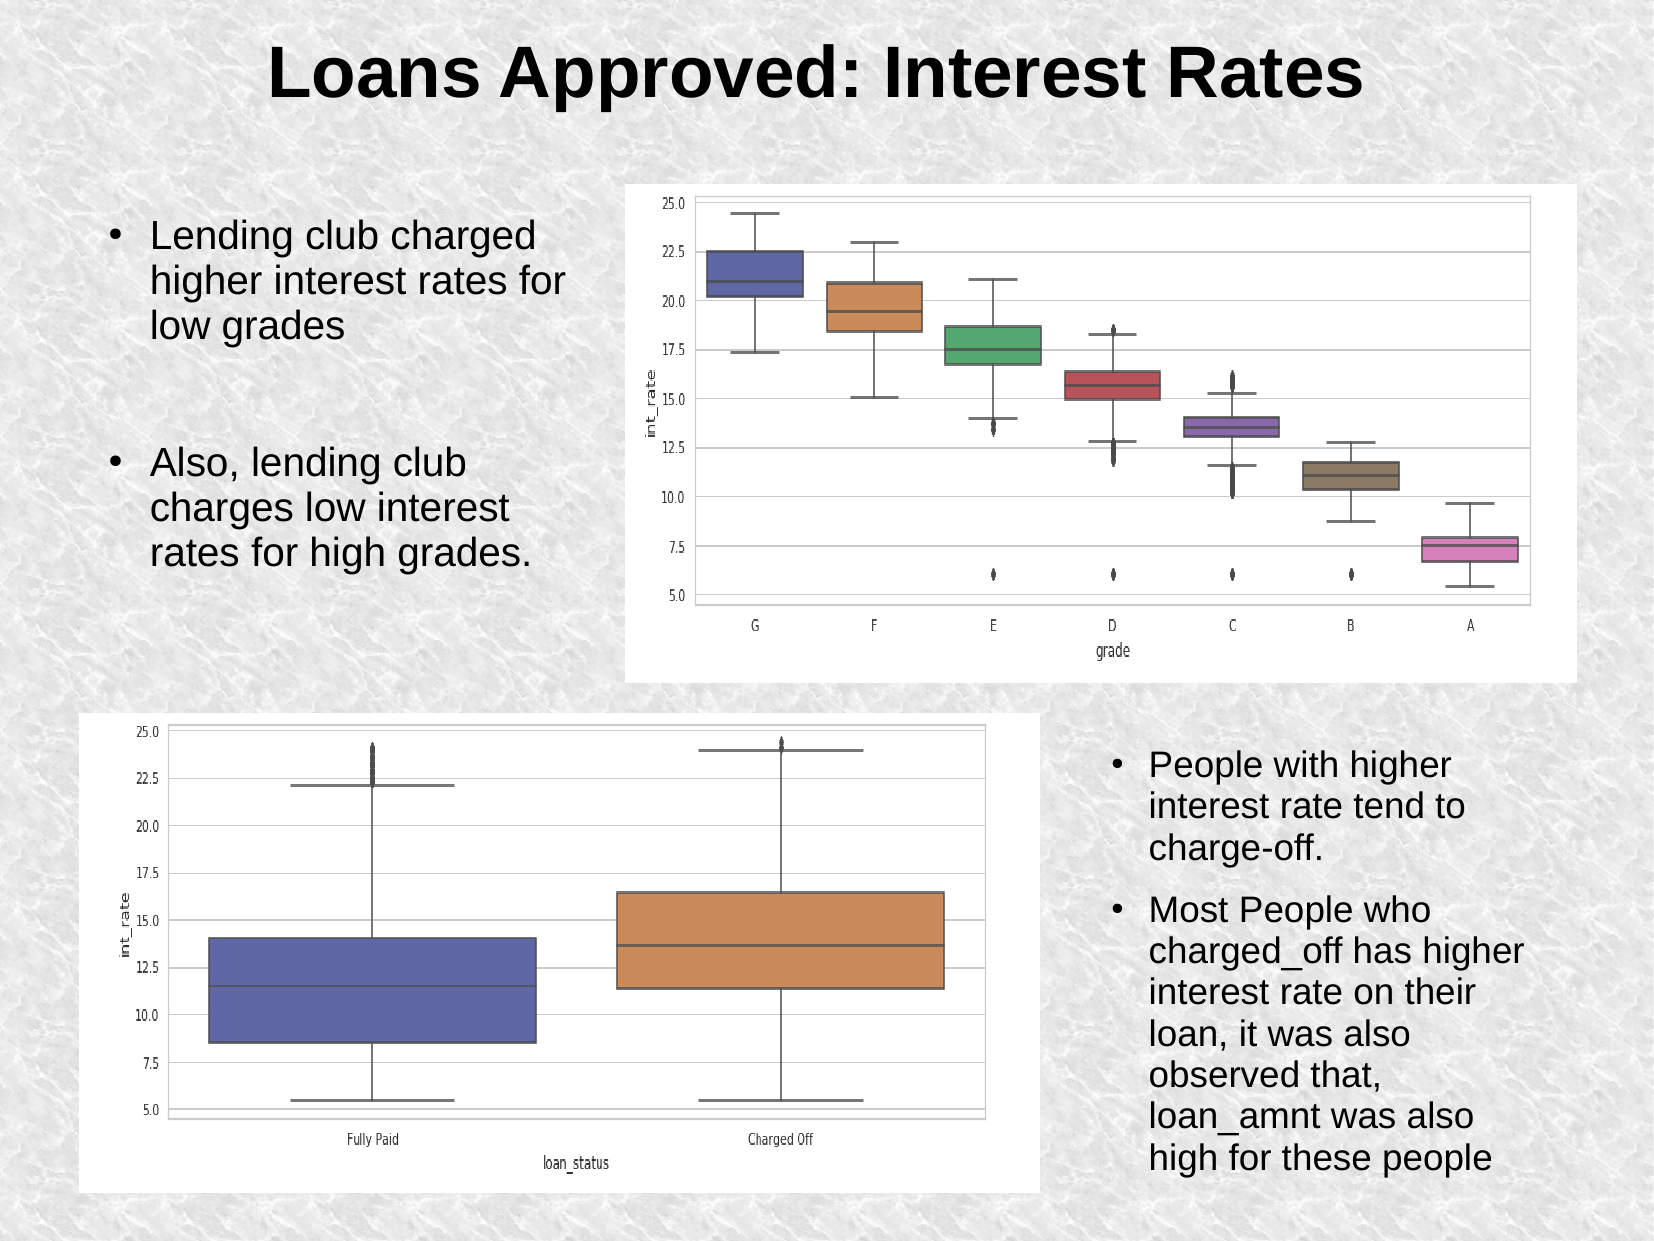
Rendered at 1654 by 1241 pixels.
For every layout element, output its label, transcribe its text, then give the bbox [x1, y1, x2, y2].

title Loans Approved: Interest Rates [82, 13, 1571, 130]
list People with higher interest rate tend to charge-off. Most People who charged_off has higher interest rate on their loan, it was also observed that, loan_amnt was also high for these people [1098, 744, 1548, 1182]
picture [0, 0, 1654, 1241]
list Lending club charged higher interest rates for low grades Also, lending club charges low interest rates for high grades. [94, 212, 567, 638]
